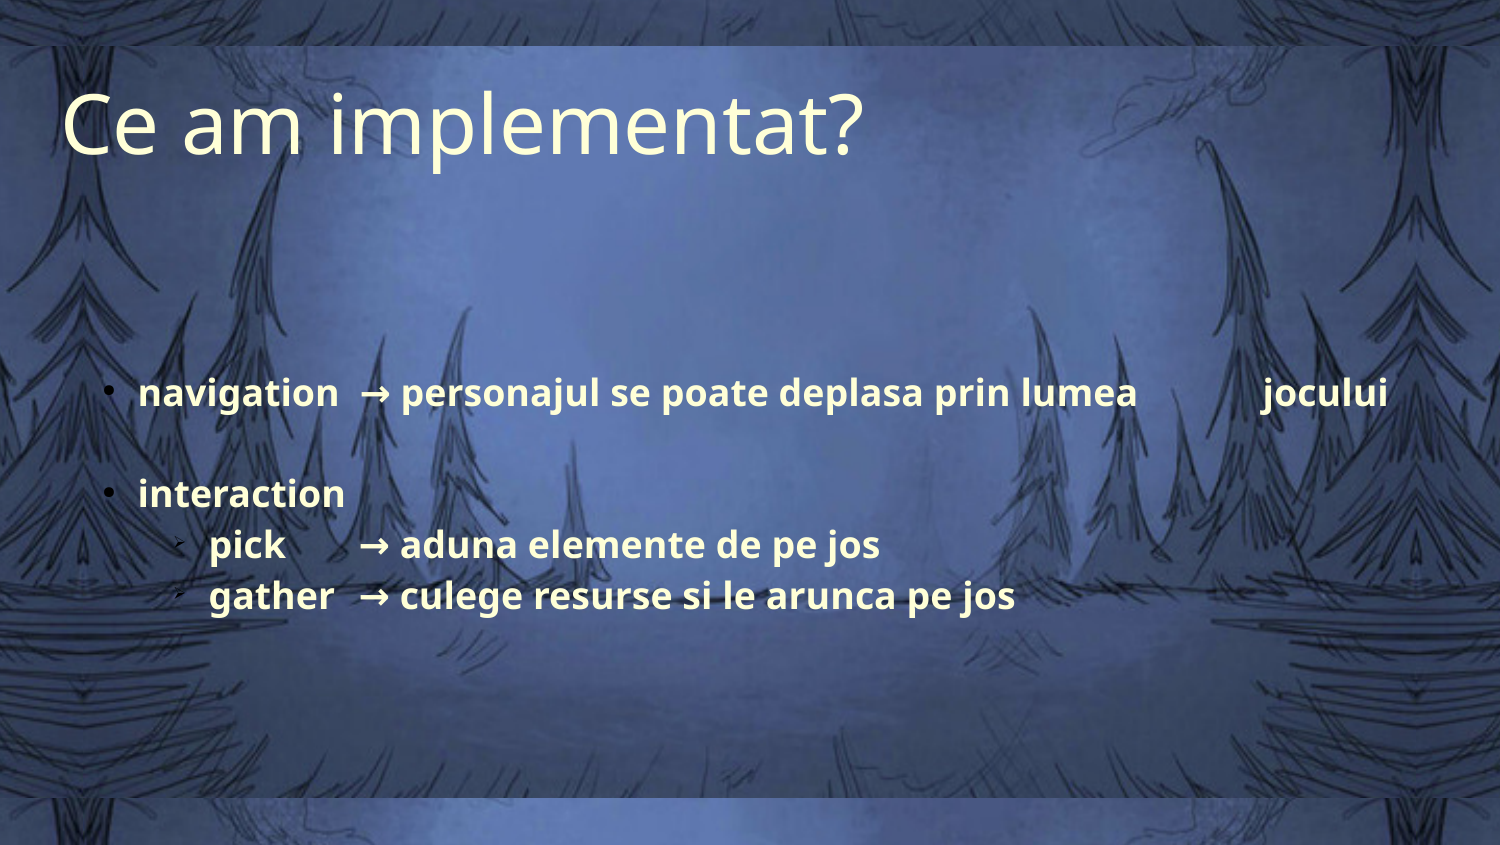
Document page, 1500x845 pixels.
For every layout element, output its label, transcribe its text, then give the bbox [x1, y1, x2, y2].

title Ce am implementat? [45, 56, 1443, 151]
picture [0, 0, 1500, 845]
subtitle navigation → personajul se poate deplasa prin lumea jocului interaction pick → aduna elemente de pe jos gather → culege resurse si le arunca pe jos [102, 213, 1500, 774]
